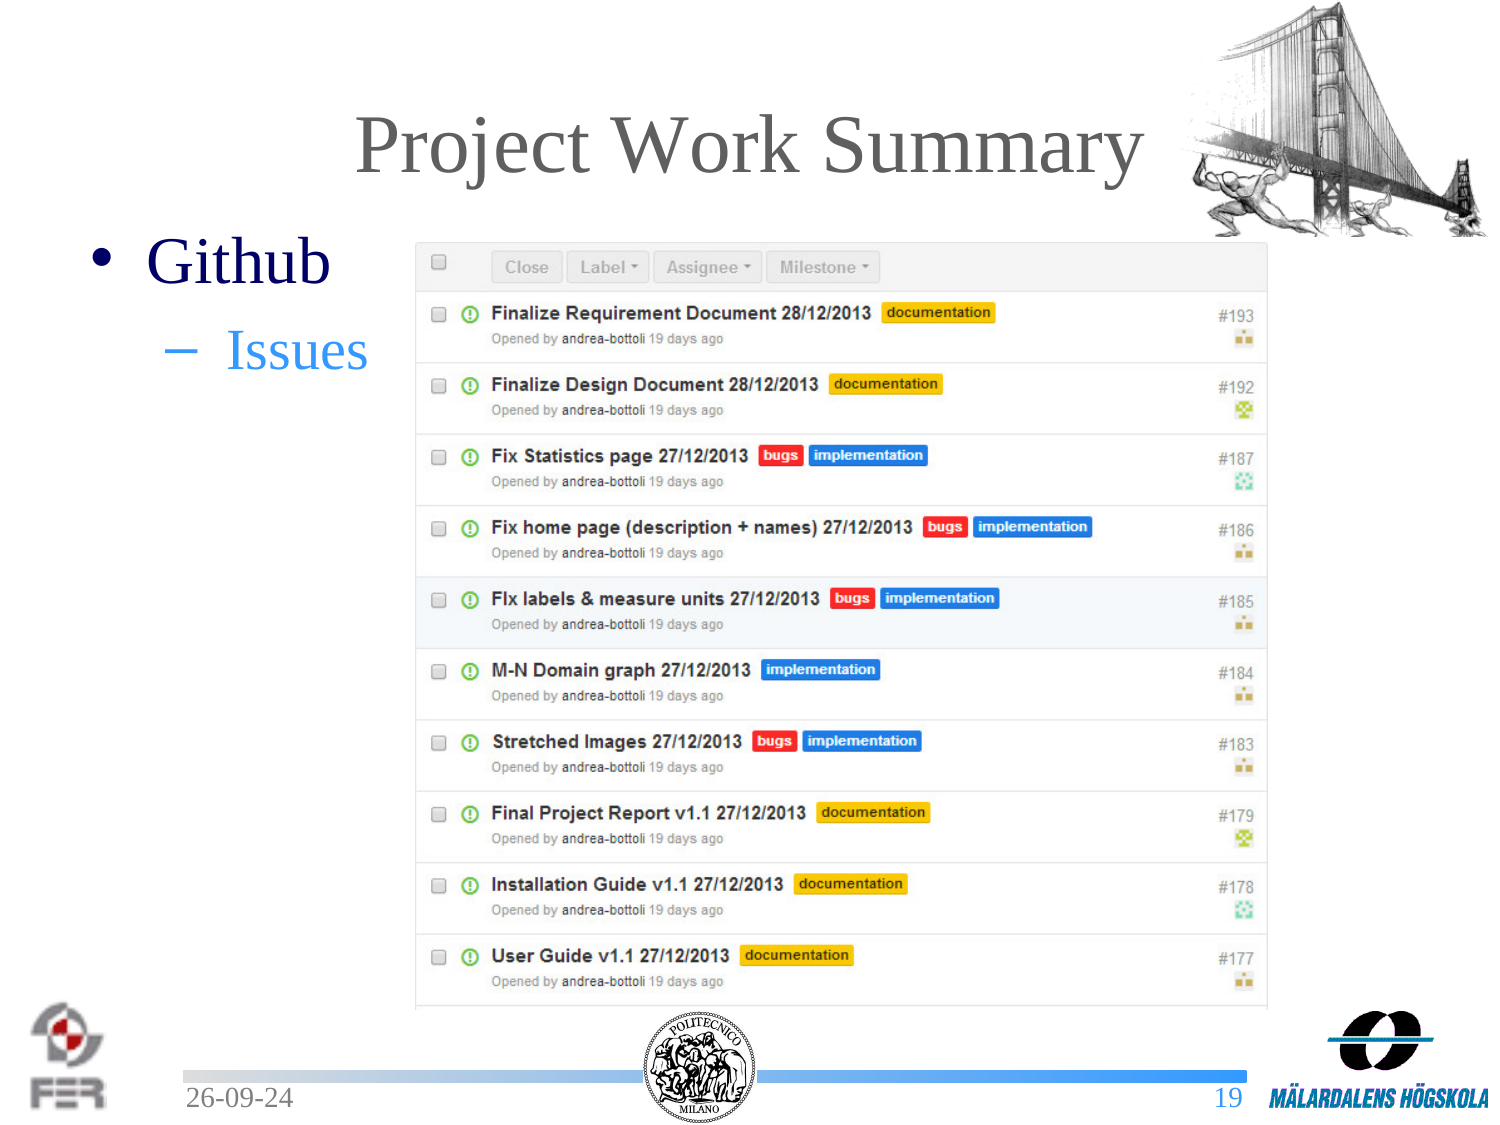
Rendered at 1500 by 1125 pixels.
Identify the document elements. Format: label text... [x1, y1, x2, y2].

picture [1454, 1091, 1459, 1108]
picture [1368, 1093, 1374, 1104]
picture [1435, 1096, 1441, 1104]
picture [1175, 0, 1488, 237]
picture [643, 1011, 757, 1123]
title Project Work Summary [75, 45, 1175, 209]
text_box <numero> [1186, 1070, 1258, 1114]
picture [29, 987, 107, 1125]
picture [415, 242, 1268, 1010]
list Github Issues [75, 209, 1426, 952]
text_box 14-01-09 [171, 1070, 396, 1114]
picture [1269, 1011, 1488, 1108]
